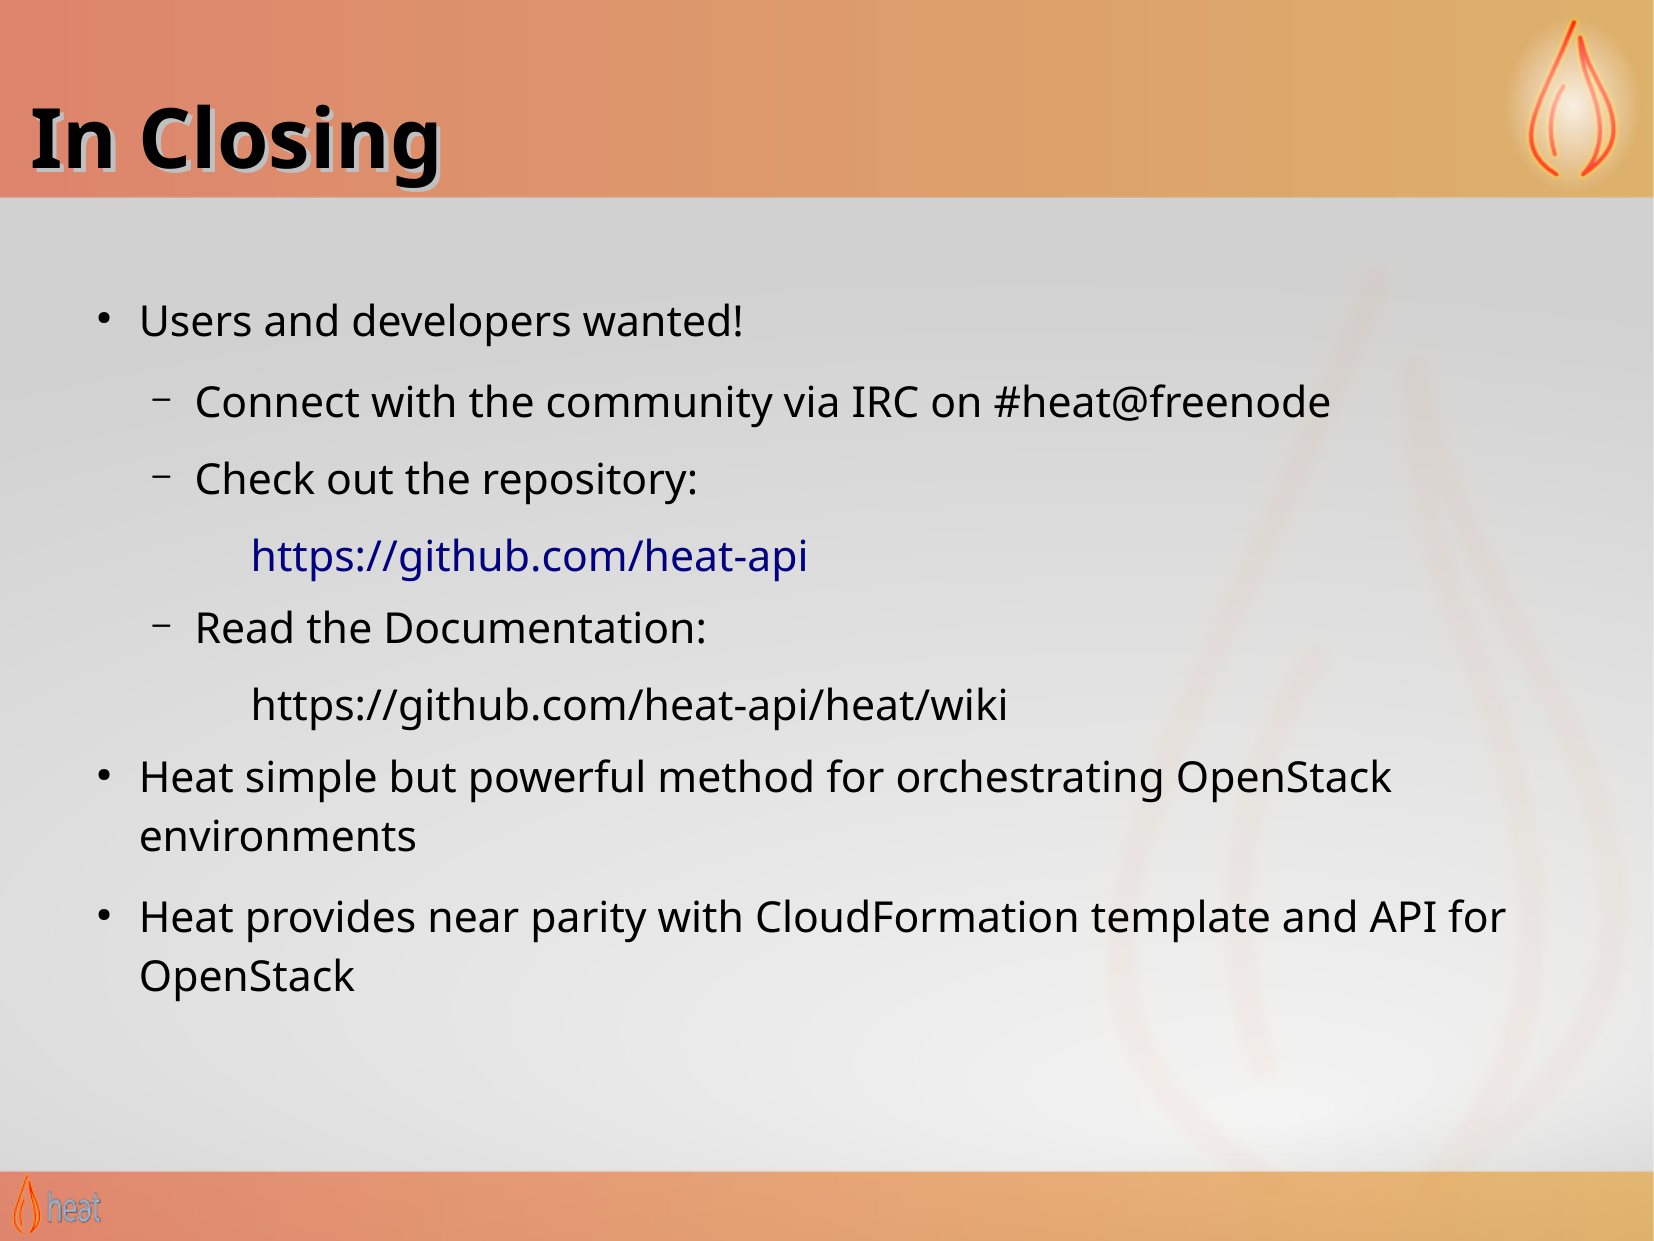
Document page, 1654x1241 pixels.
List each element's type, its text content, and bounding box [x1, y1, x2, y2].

list Users and developers wanted! Connect with the community via IRC on #heat@freenode Check out the repository: https://github.com/heat-api Read the Documentation: https://github.com/heat-api/heat/wiki Heat simple but powerful method for orchestrating OpenStack environments Heat provides near parity with CloudFormation template and API for OpenStack [82, 290, 1538, 1010]
title In Closing [30, 23, 1606, 249]
picture [0, 0, 1654, 1241]
